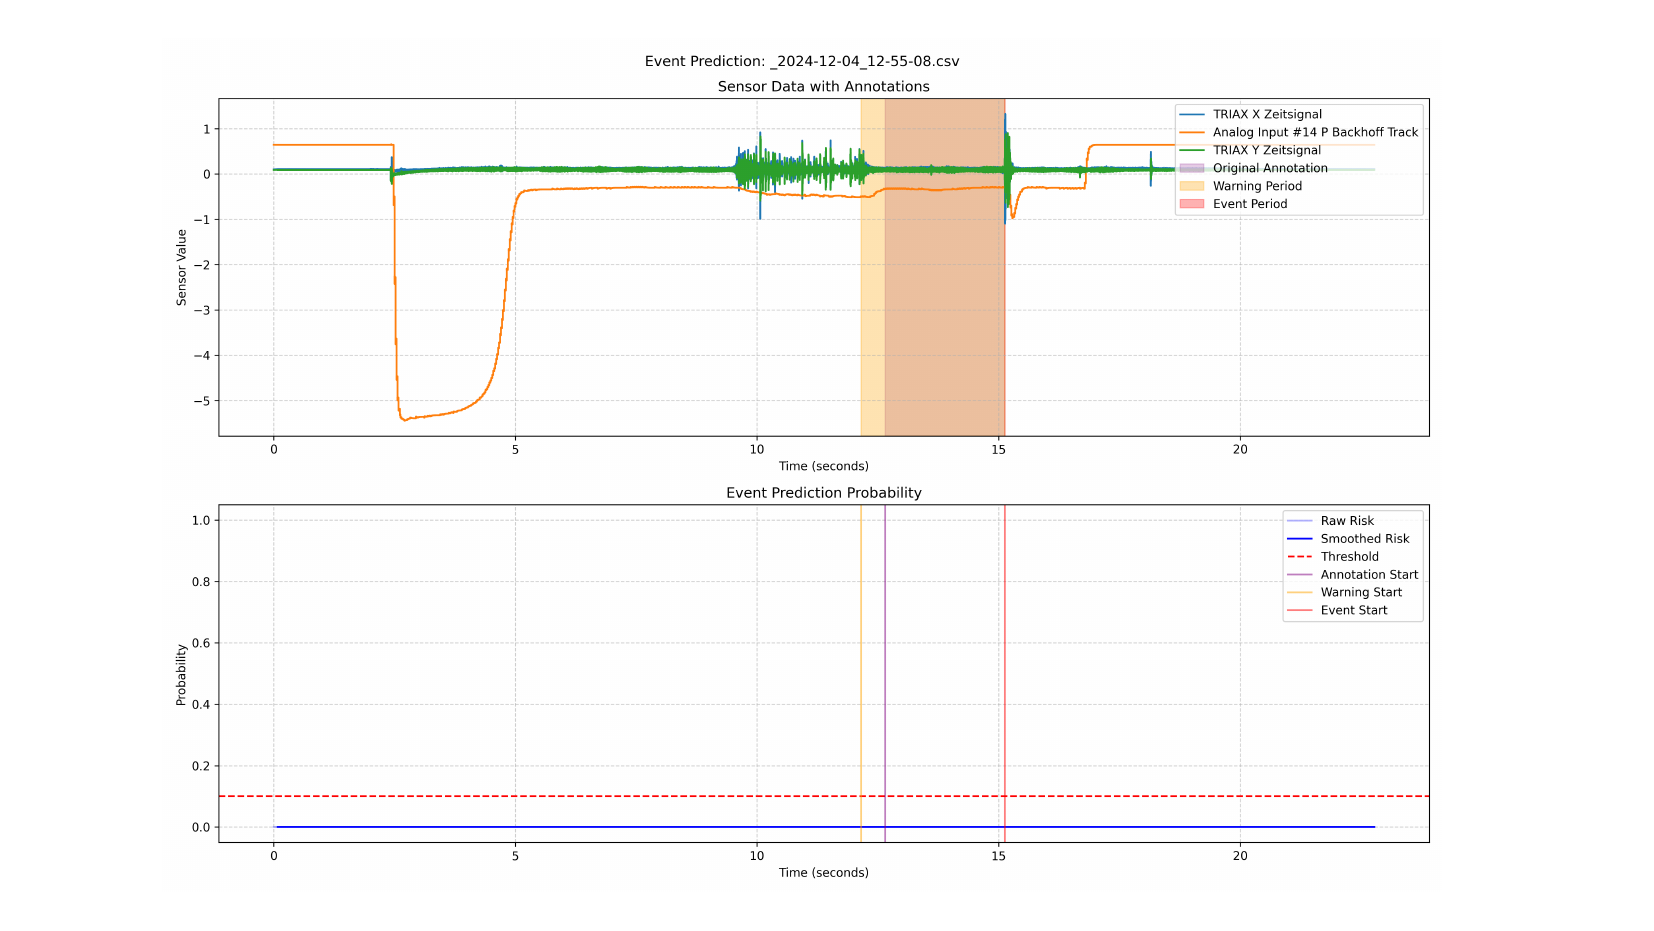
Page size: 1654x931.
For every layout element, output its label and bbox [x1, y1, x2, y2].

picture [162, 38, 1442, 892]
